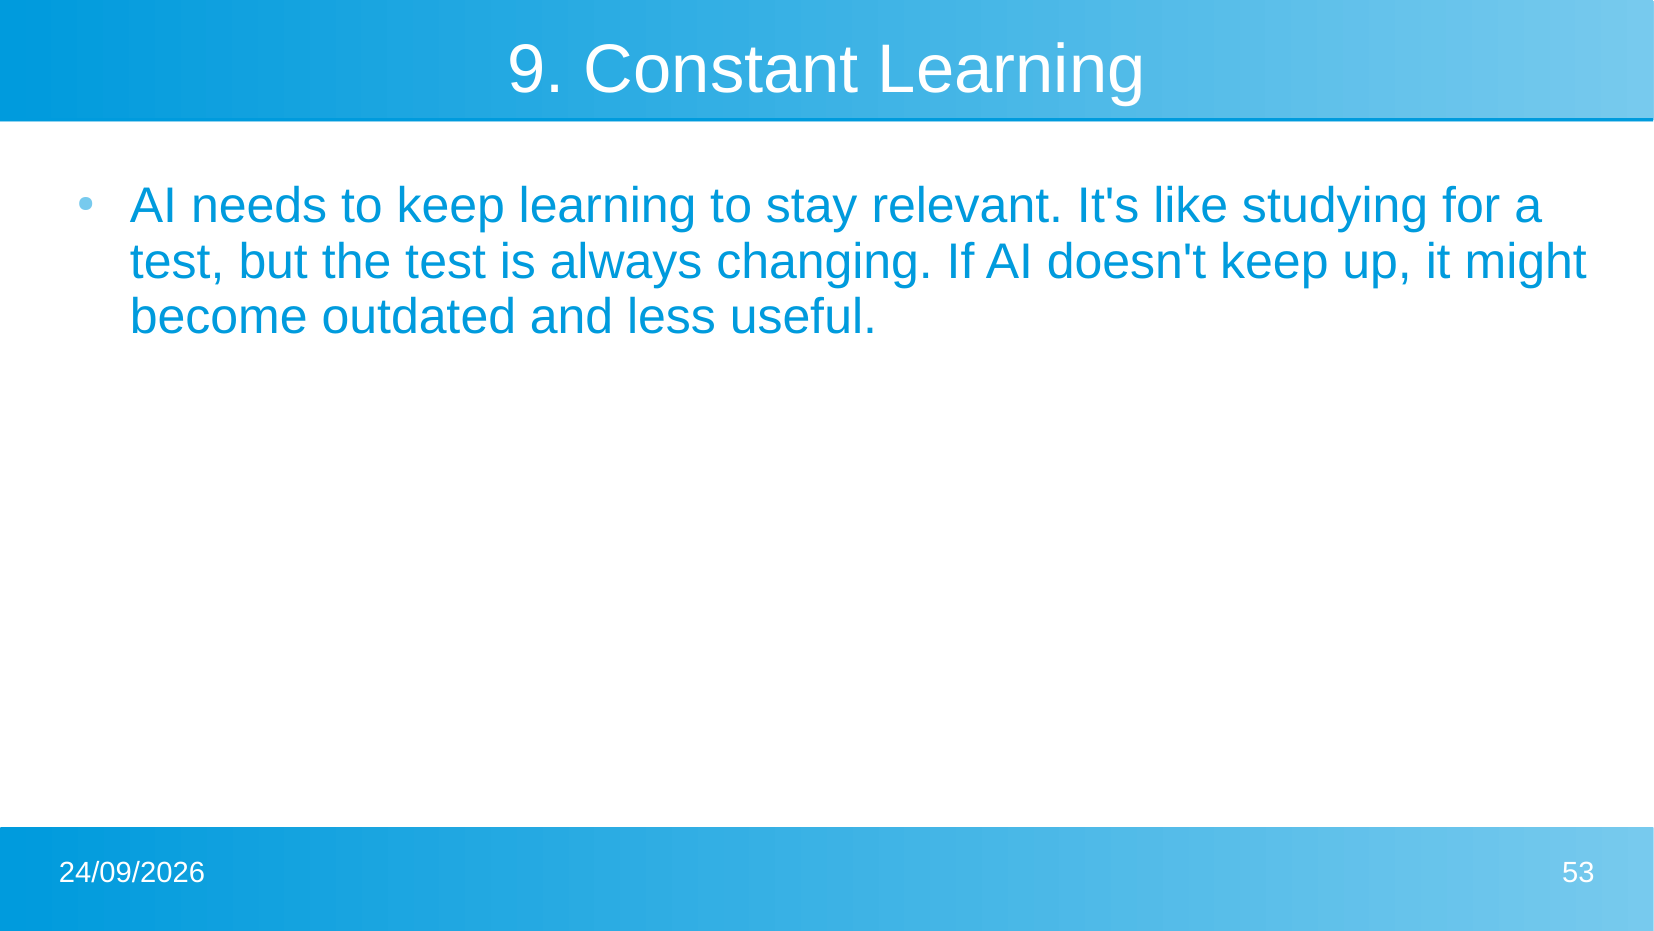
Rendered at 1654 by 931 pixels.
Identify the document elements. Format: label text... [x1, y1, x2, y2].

title 9. Constant Learning [59, 29, 1595, 108]
list AI needs to keep learning to stay relevant. It's like studying for a test, but the test is always changing. If AI doesn't keep up, it might become outdated and less useful. [59, 177, 1595, 768]
